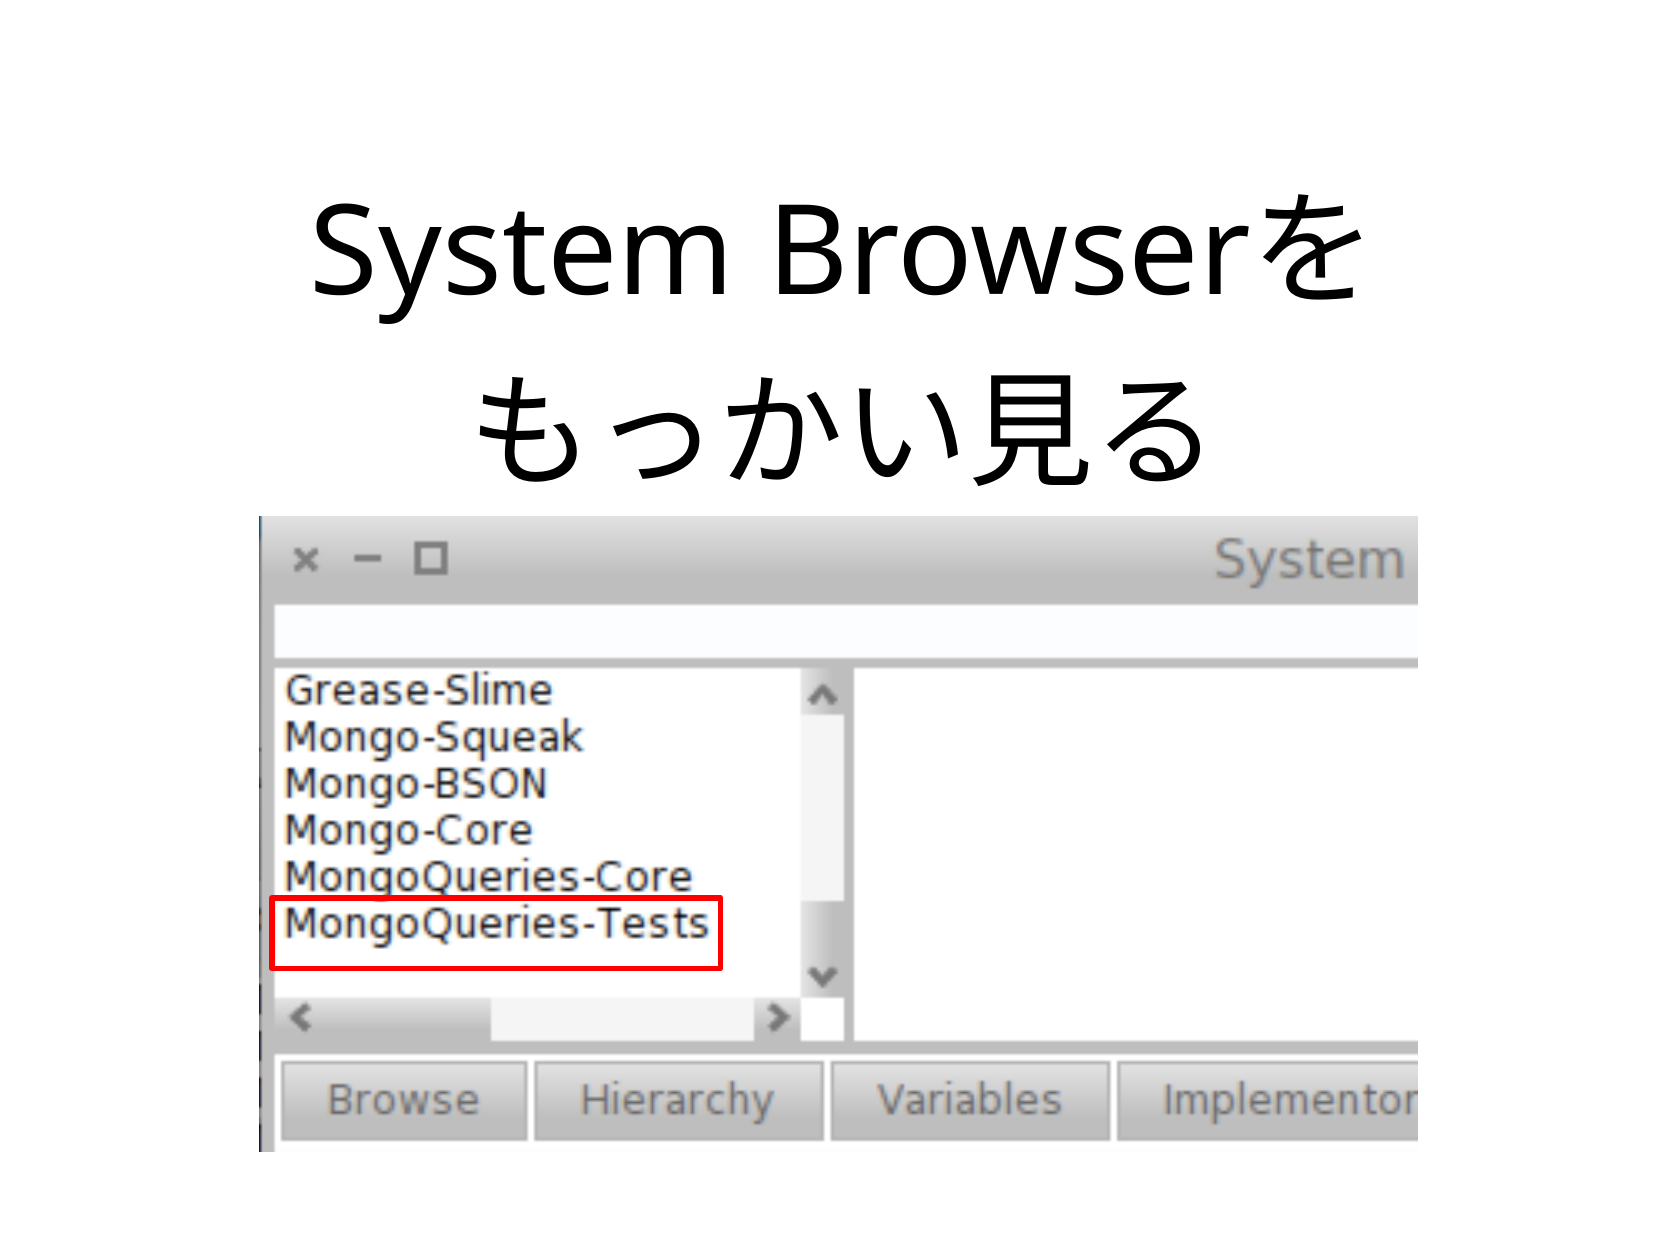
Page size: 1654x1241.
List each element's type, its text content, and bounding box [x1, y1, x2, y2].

list System Browserを もっかい見る [80, 141, 1536, 520]
picture [259, 516, 1418, 1152]
